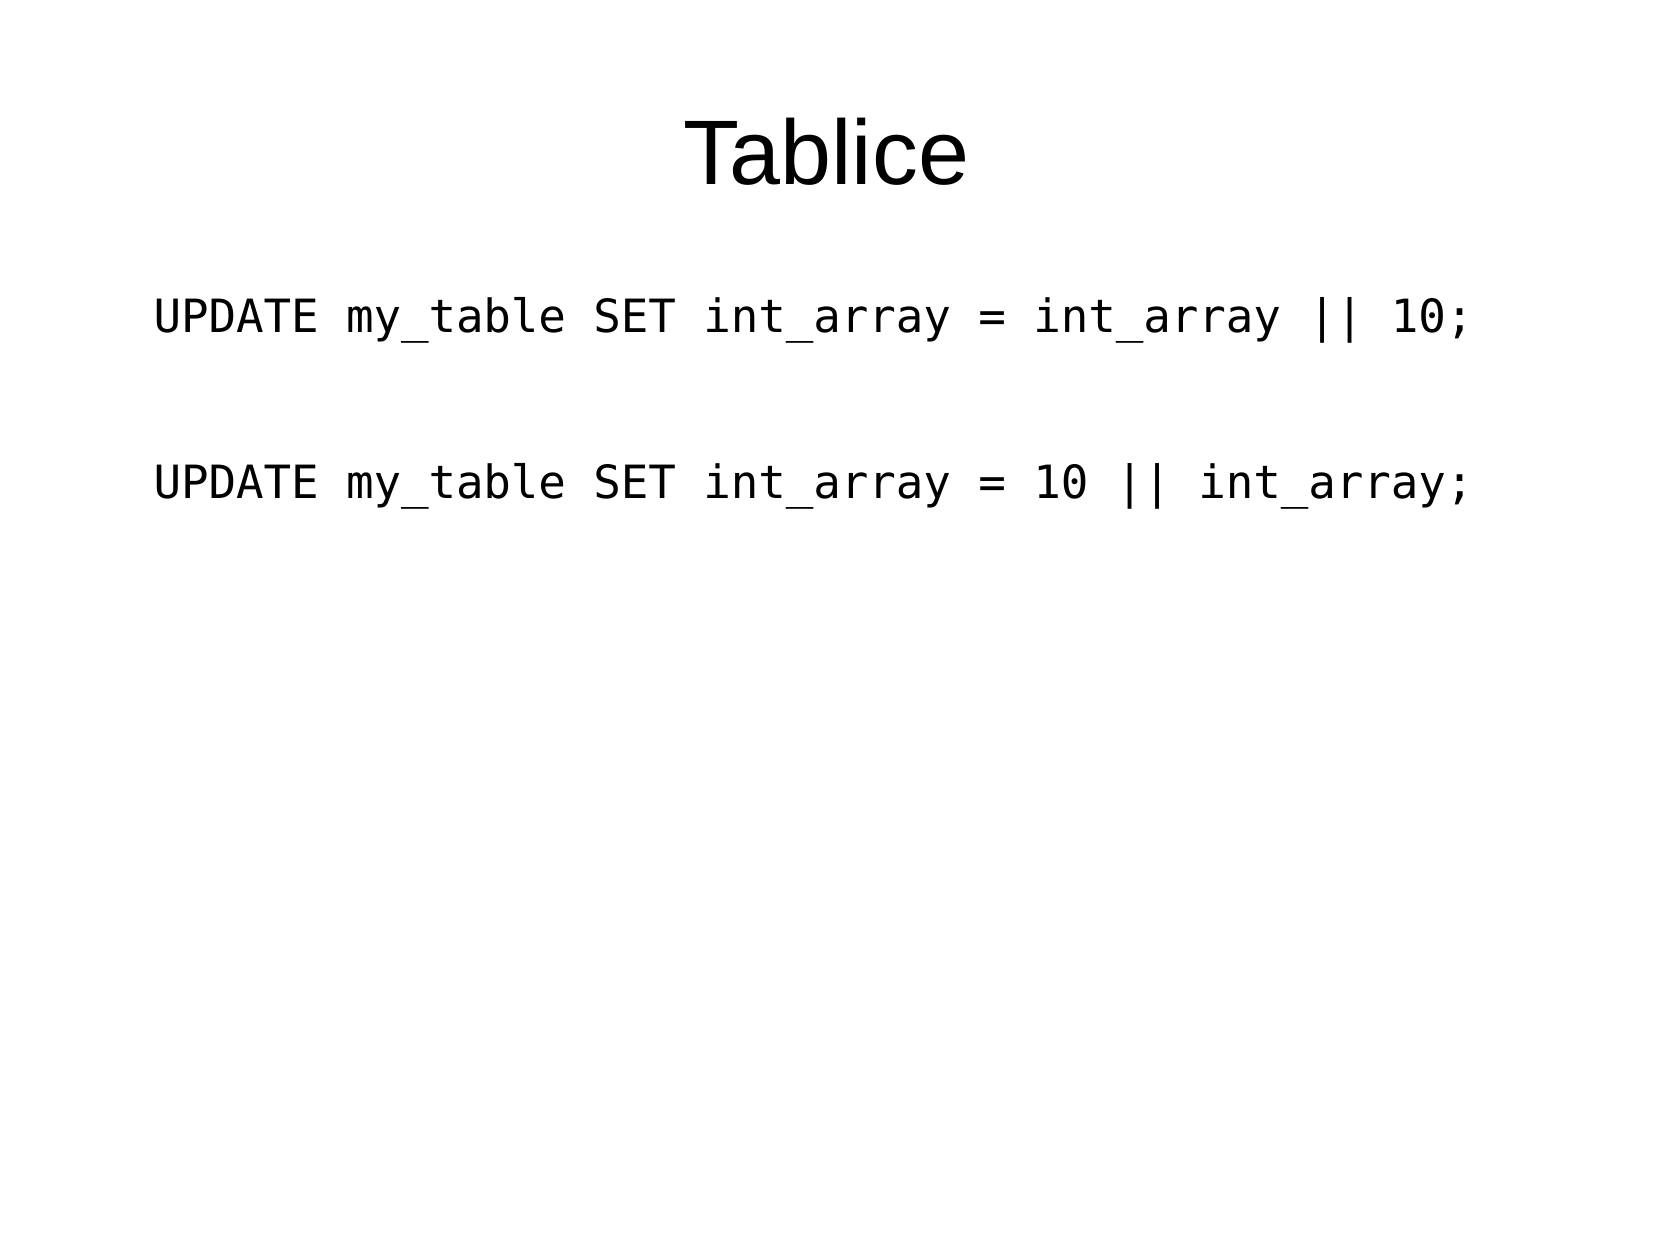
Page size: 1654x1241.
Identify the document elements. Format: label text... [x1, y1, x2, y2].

list UPDATE my_table SET int_array = int_array || 10; UPDATE my_table SET int_array = 10 || int_array; [82, 290, 1571, 1010]
title Tablice [82, 49, 1571, 257]
